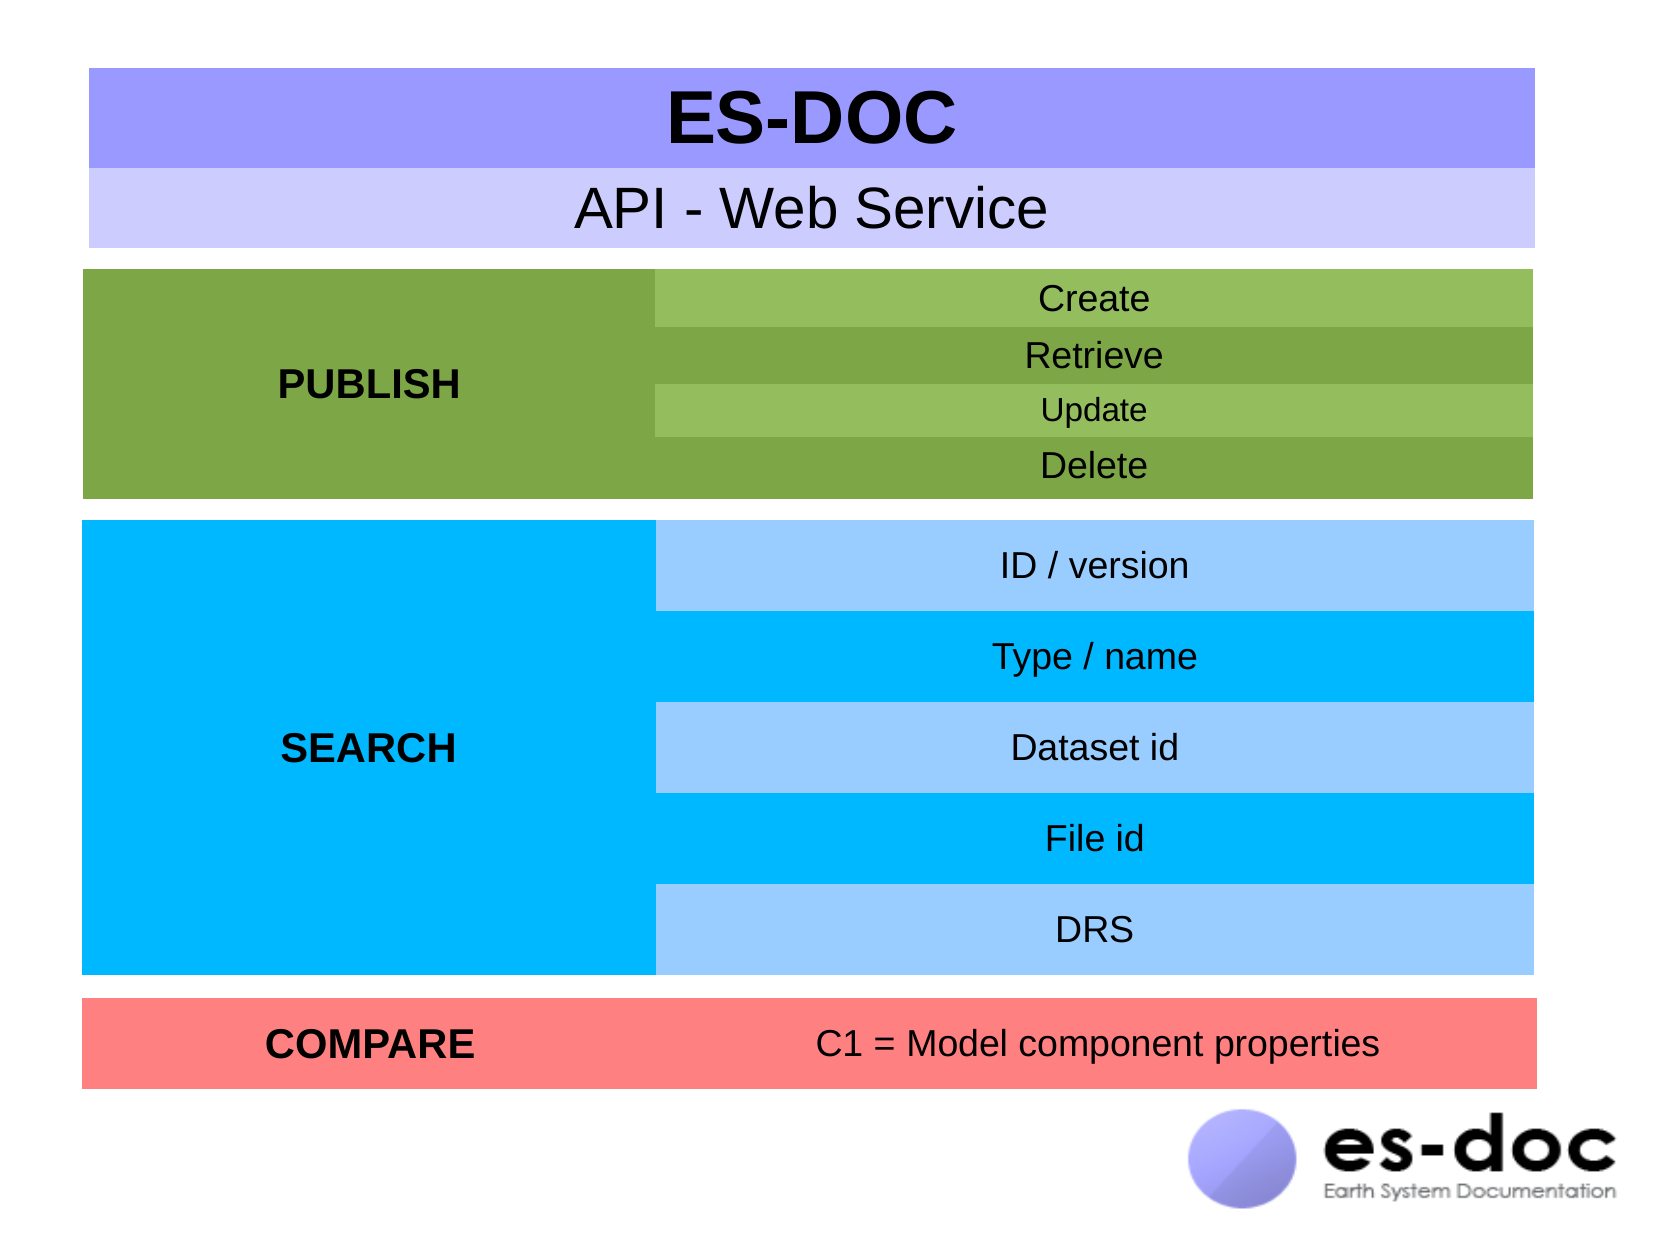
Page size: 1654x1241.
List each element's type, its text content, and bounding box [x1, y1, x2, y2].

table_cell File id [656, 793, 1534, 884]
table_cell Update [655, 384, 1533, 437]
table_header COMPARE [82, 998, 659, 1089]
table_header PUBLISH [83, 269, 655, 499]
table_cell Dataset id [656, 702, 1534, 793]
table_header C1 = Model component properties [659, 998, 1537, 1089]
table_cell DRS [656, 884, 1534, 975]
table_cell Type / name [656, 611, 1534, 702]
table_cell Retrieve [655, 327, 1533, 384]
table_header Create [655, 269, 1533, 327]
table_cell API - Web Service [89, 168, 1535, 248]
picture [1181, 1092, 1625, 1224]
table_header SEARCH [82, 520, 656, 975]
table_header ES-DOC [89, 68, 1535, 168]
table_header ID / version [656, 520, 1534, 611]
table_cell Delete [655, 437, 1533, 499]
